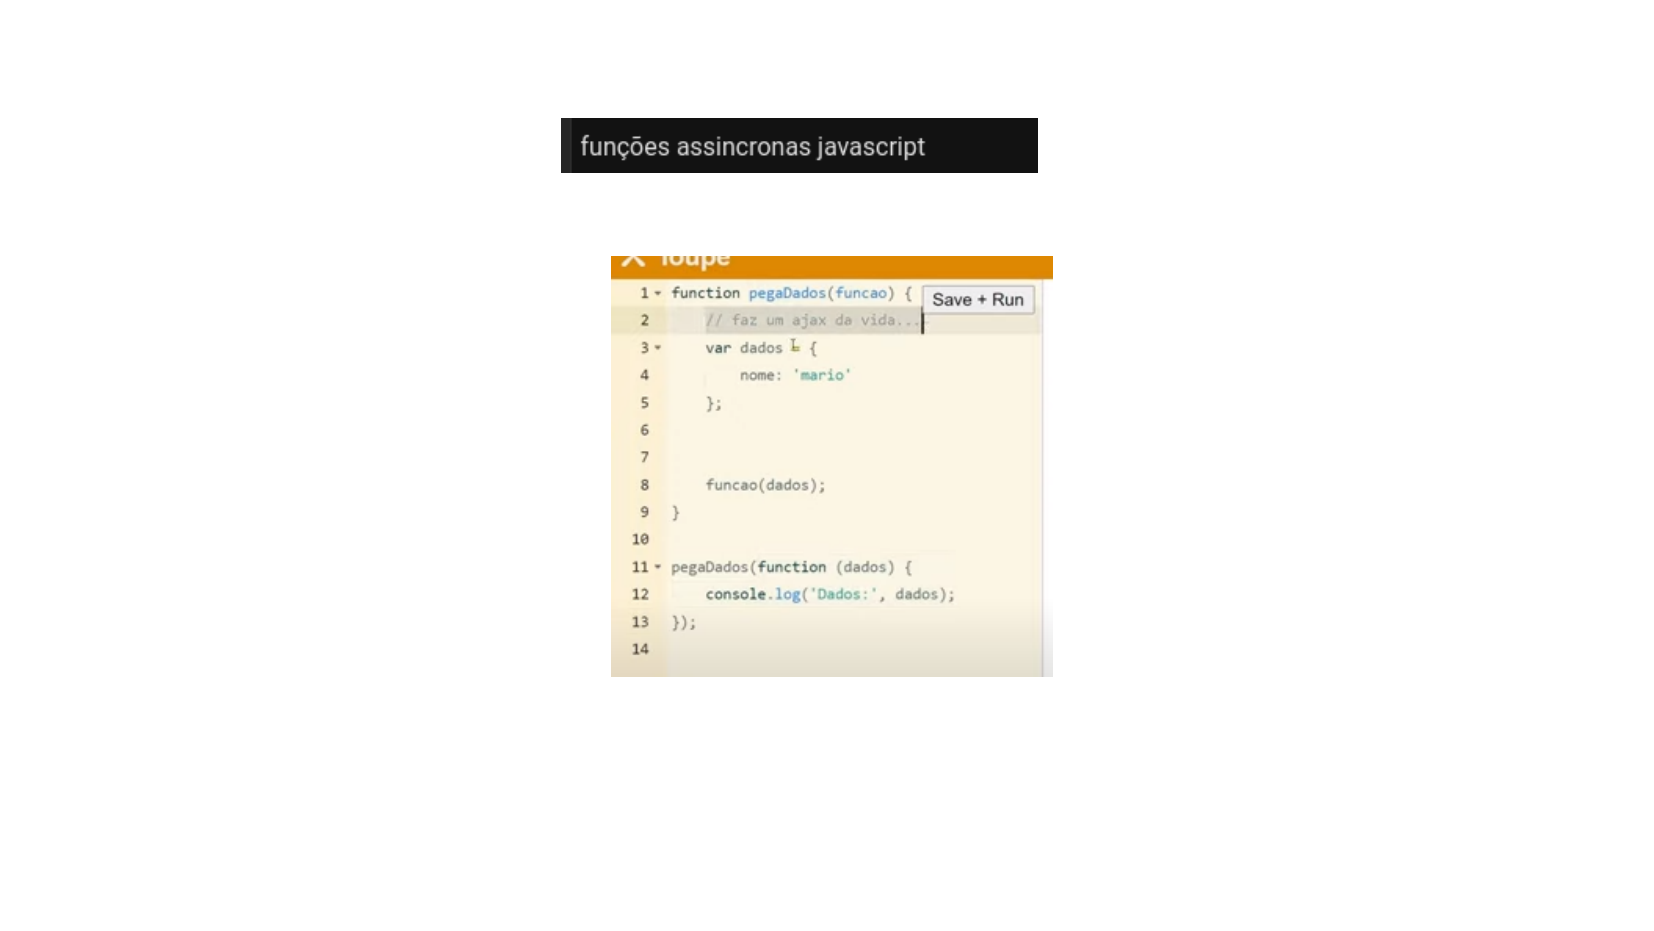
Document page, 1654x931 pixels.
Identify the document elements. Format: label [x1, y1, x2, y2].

picture [611, 256, 1053, 678]
picture [561, 118, 1038, 173]
